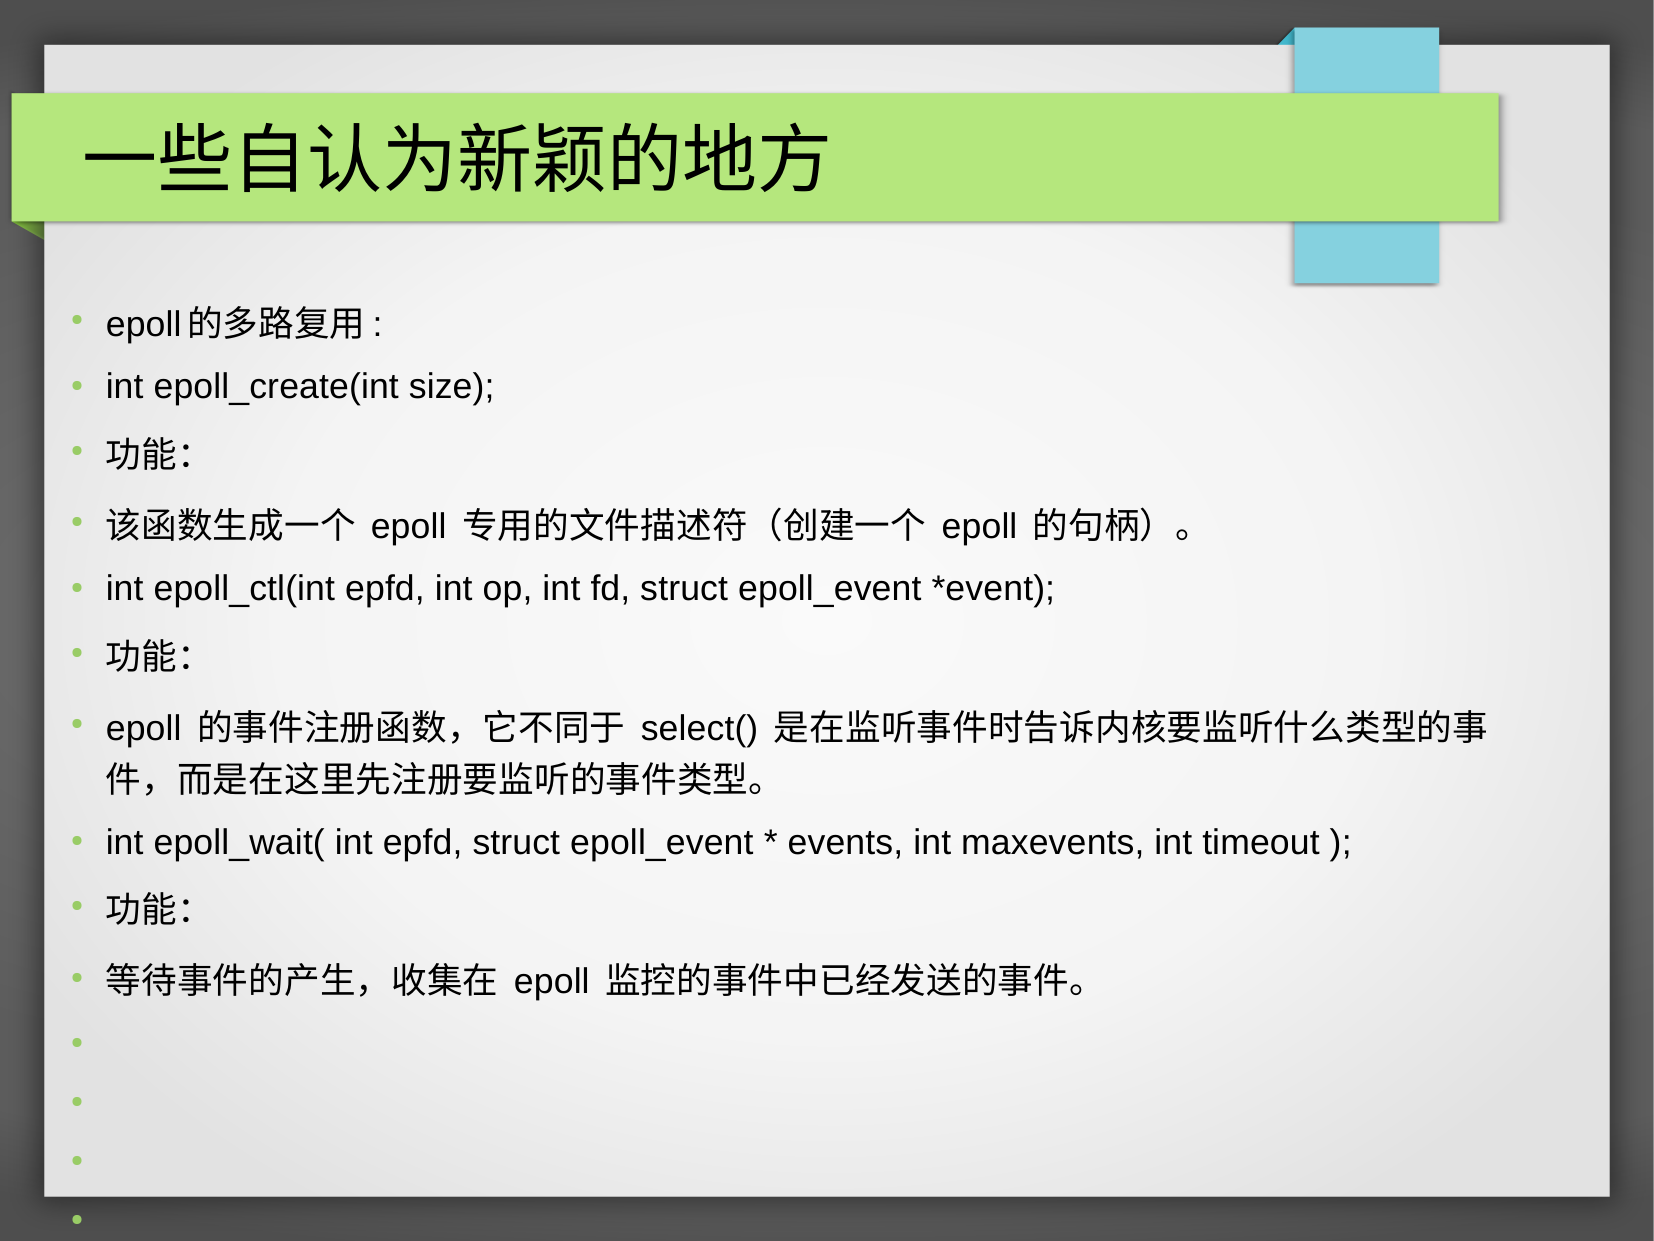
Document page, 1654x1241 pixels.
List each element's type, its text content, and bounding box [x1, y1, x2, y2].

list epoll的多路复用: int epoll_create(int size); 功能： 该函数生成一个 epoll 专用的文件描述符（创建一个 epoll 的句柄）。 int epoll_ctl(int epfd, int op, int fd, struct epoll_event *event); 功能： epoll 的事件注册函数，它不同于 select() 是在监听事件时告诉内核要监听什么类型的事件，而是在这里先注册要监听的事件类型。 int epoll_wait( int epfd, struct epoll_event * events, int maxevents, int timeout ); 功能： 等待事件的产生，收集在 epoll 监控的事件中已经发送的事件。 [59, 295, 1548, 1015]
picture [0, 0, 1654, 1241]
title 一些自认为新颖的地方 [82, 94, 1264, 213]
